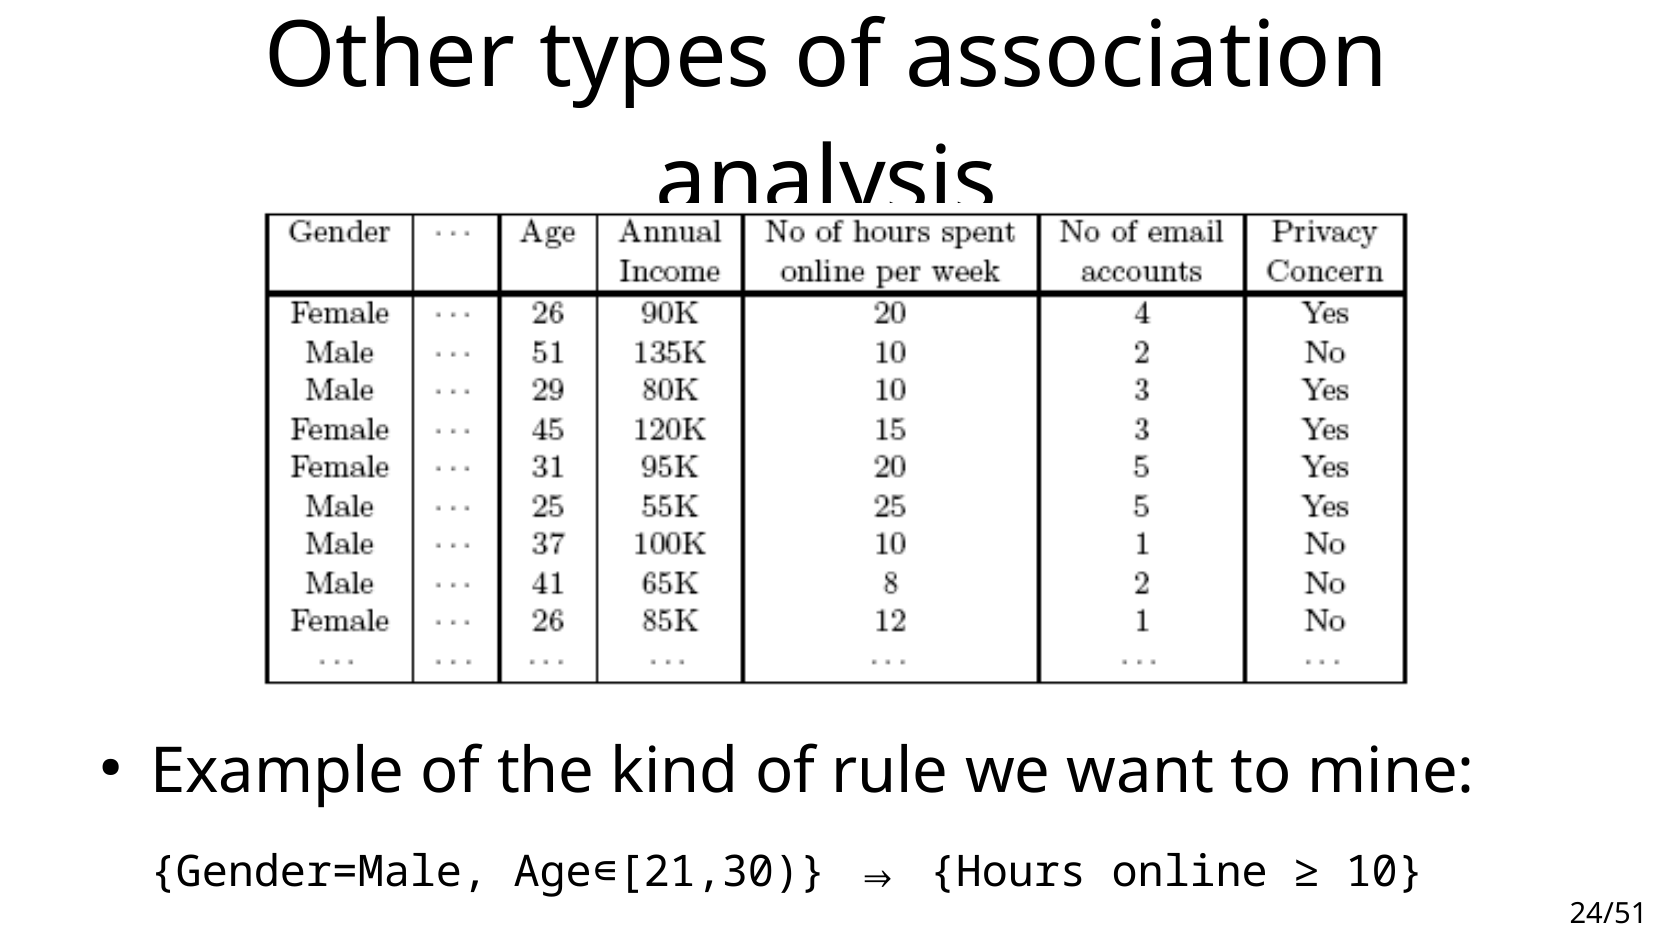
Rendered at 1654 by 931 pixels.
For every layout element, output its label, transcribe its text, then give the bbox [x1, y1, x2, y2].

title Other types of association analysis [82, 1, 1571, 226]
picture [259, 203, 1410, 691]
list Example of the kind of rule we want to mine: {Gender=Male, Age∊[21,30)} ⇒ {Hours online ≥ 10} [82, 725, 1571, 899]
